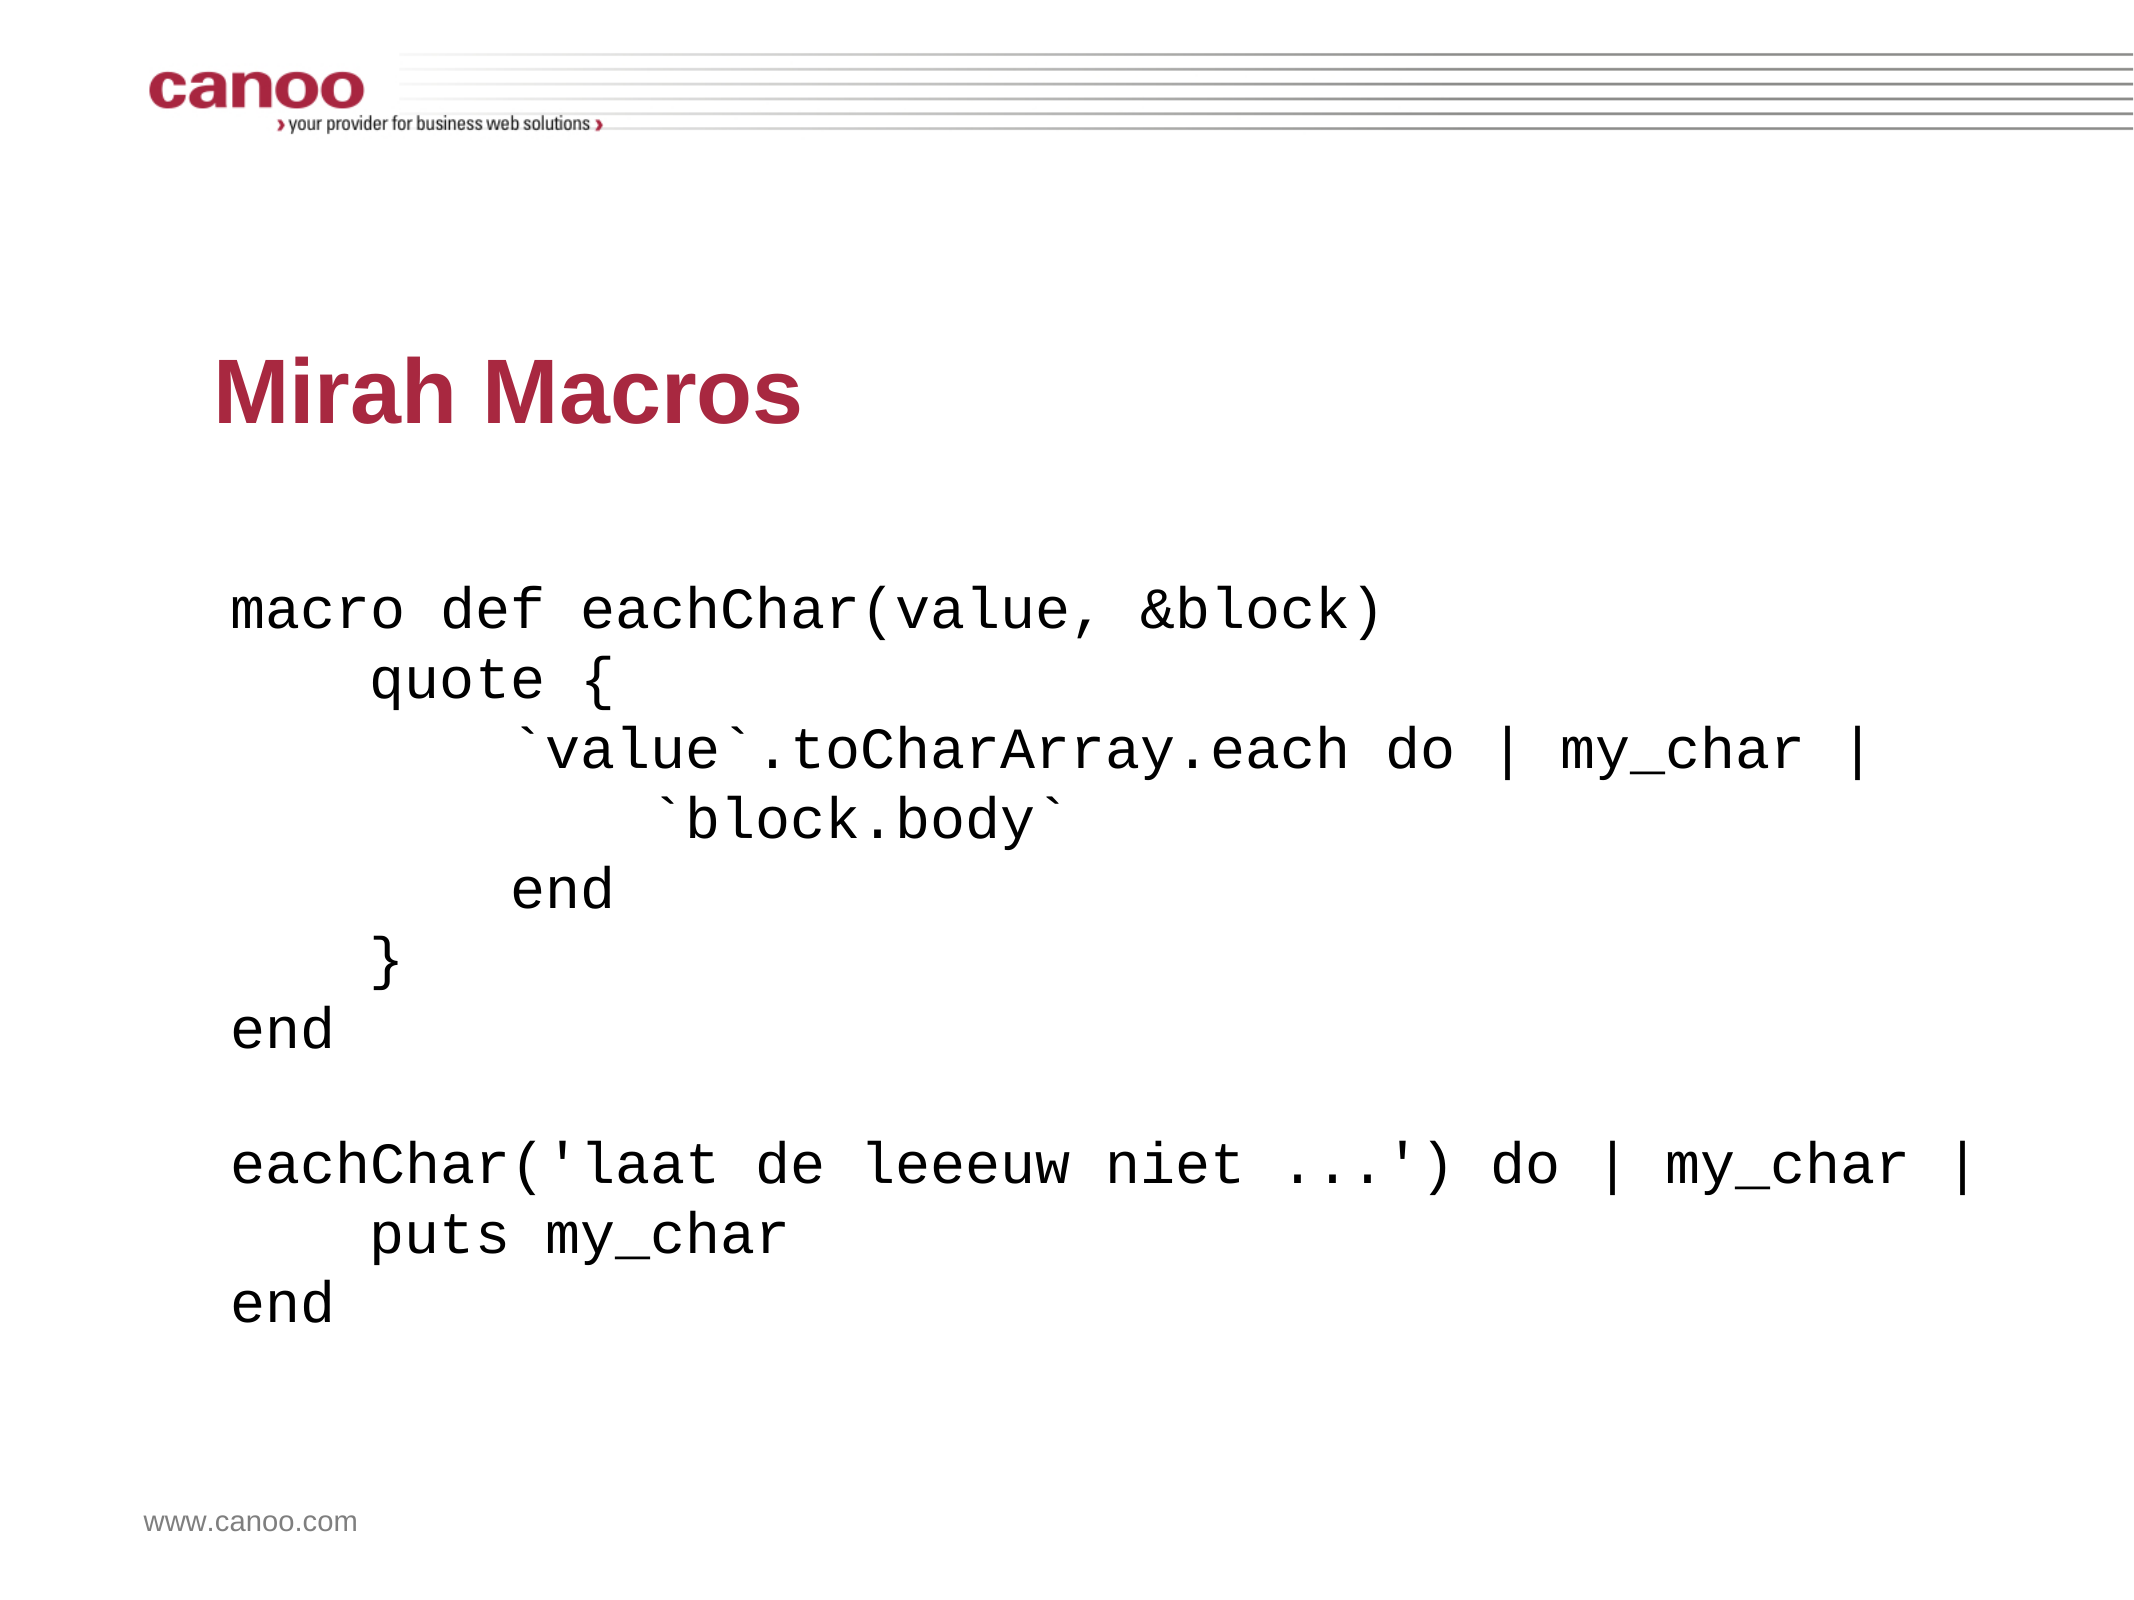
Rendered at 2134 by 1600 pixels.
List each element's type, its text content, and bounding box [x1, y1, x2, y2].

picture [0, 21, 2134, 188]
text_box macro def eachChar(value, &block) quote { `value`.toCharArray.each do | my_char | `block.body` end } end eachChar('laat de leeeuw niet ...') do | my_char | puts my_char end [215, 562, 1995, 1343]
title Mirah Macros [204, 220, 2020, 451]
